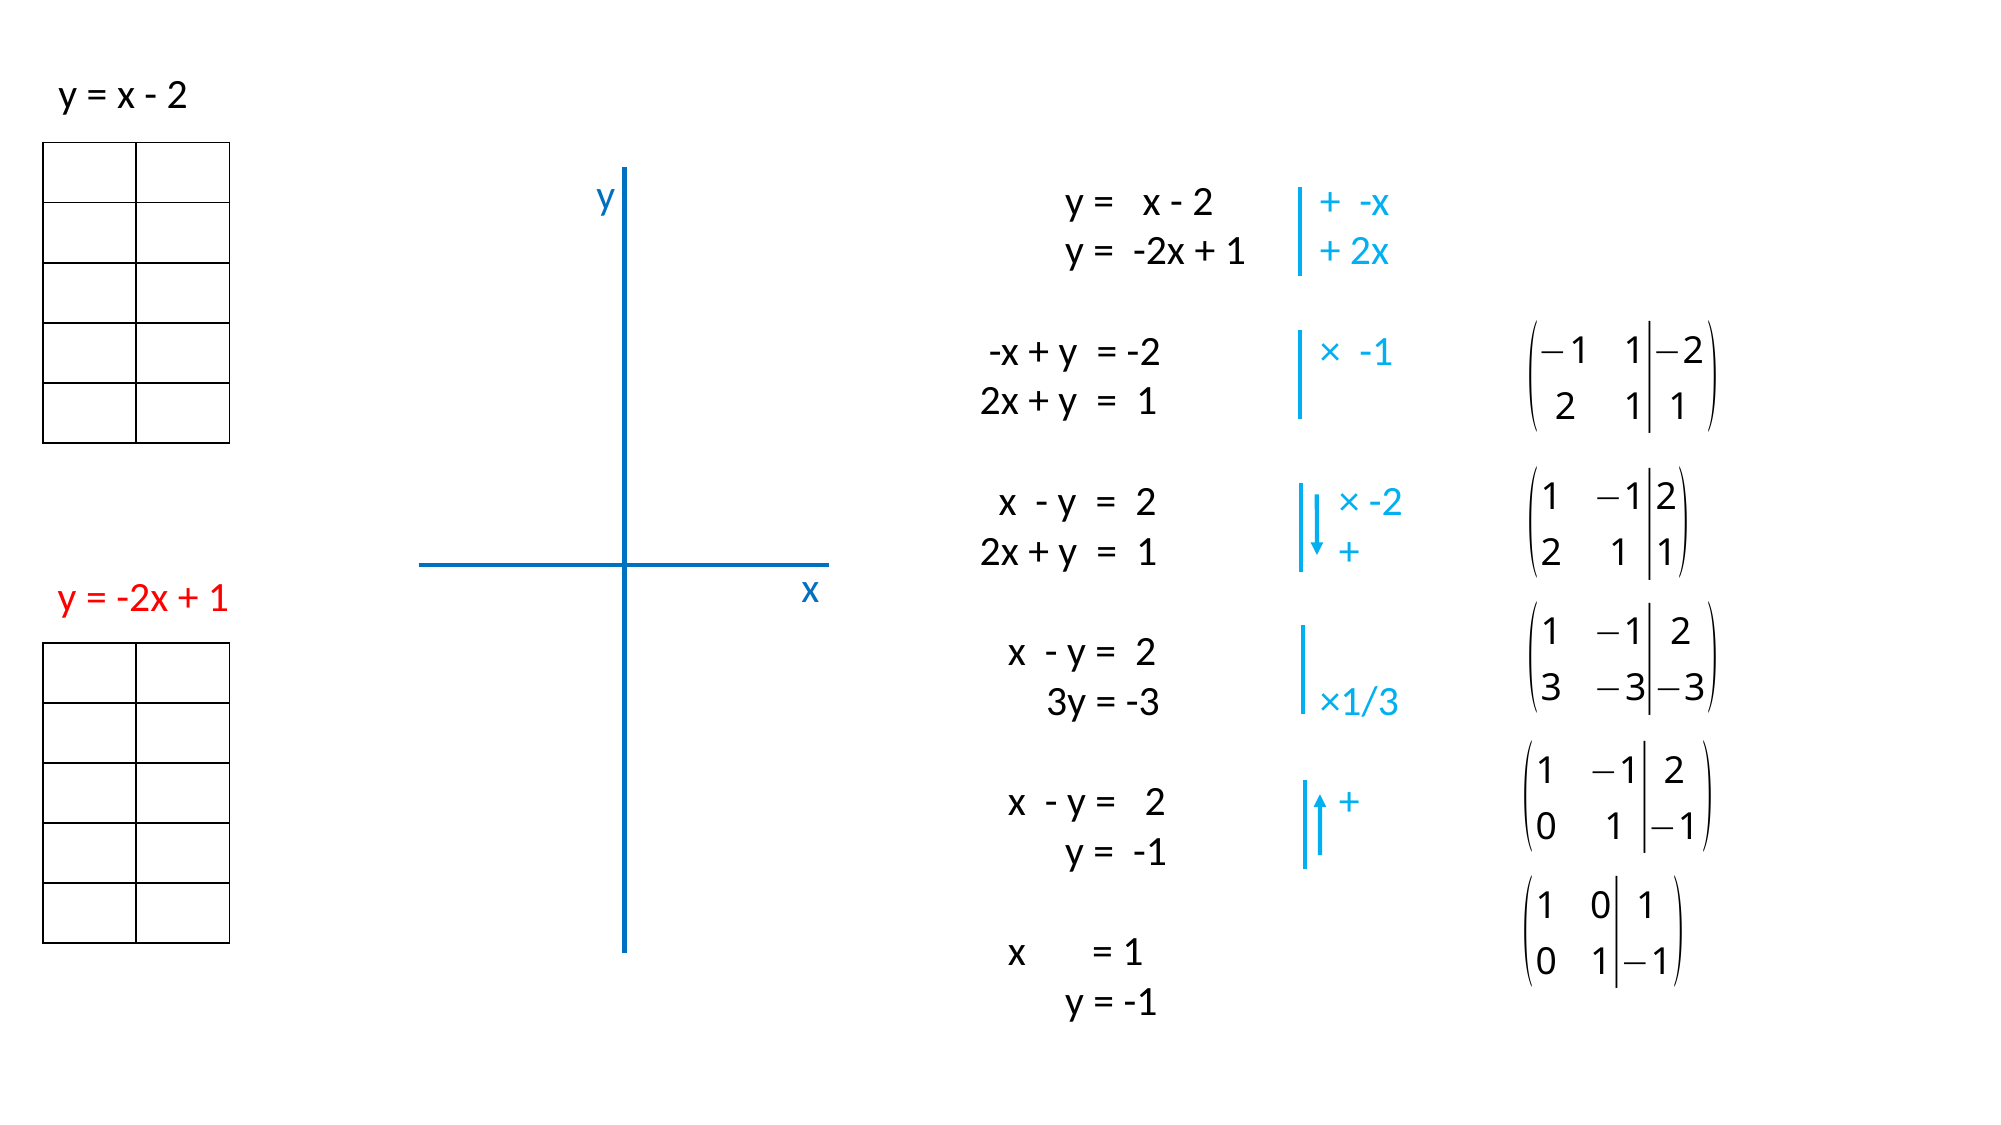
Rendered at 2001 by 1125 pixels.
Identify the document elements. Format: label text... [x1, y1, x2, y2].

table_cell [44, 203, 135, 262]
table_cell [137, 824, 229, 882]
chart [1519, 464, 1697, 582]
table_cell [137, 203, 229, 262]
chart [1519, 600, 1726, 717]
table_header [44, 644, 135, 702]
table_cell [44, 264, 135, 322]
text_box y [581, 160, 624, 226]
table_cell [137, 264, 229, 322]
text_box + -x + 2x × -1 × -2 + ×1/3 + [1305, 165, 1435, 832]
table_cell [137, 704, 229, 762]
table_cell [44, 704, 135, 762]
text_box y = x - 2 [43, 58, 203, 124]
text_box x [786, 553, 829, 619]
table_cell [137, 384, 229, 442]
table_header [137, 143, 229, 202]
chart [1515, 738, 1721, 856]
table_cell [44, 884, 135, 942]
table_cell [44, 324, 135, 382]
chart [1515, 873, 1692, 991]
table_header [137, 644, 229, 702]
table_cell [44, 824, 135, 882]
table_cell [137, 764, 229, 822]
text_box y = x - 2 y = -2x + 1 -x + y = -2 2x + y = 1 x - y = 2 2x + y = 1 x - y = 2 3y = -3 x - y = 2 y = -1 x = 1 y = -1 [964, 165, 1394, 1032]
chart [1519, 318, 1726, 436]
table_cell [44, 764, 135, 822]
text_box y = -2x + 1 [42, 562, 285, 628]
table_cell [137, 884, 229, 942]
table_header [44, 143, 135, 202]
table_cell [137, 324, 229, 382]
table_cell [44, 384, 135, 442]
